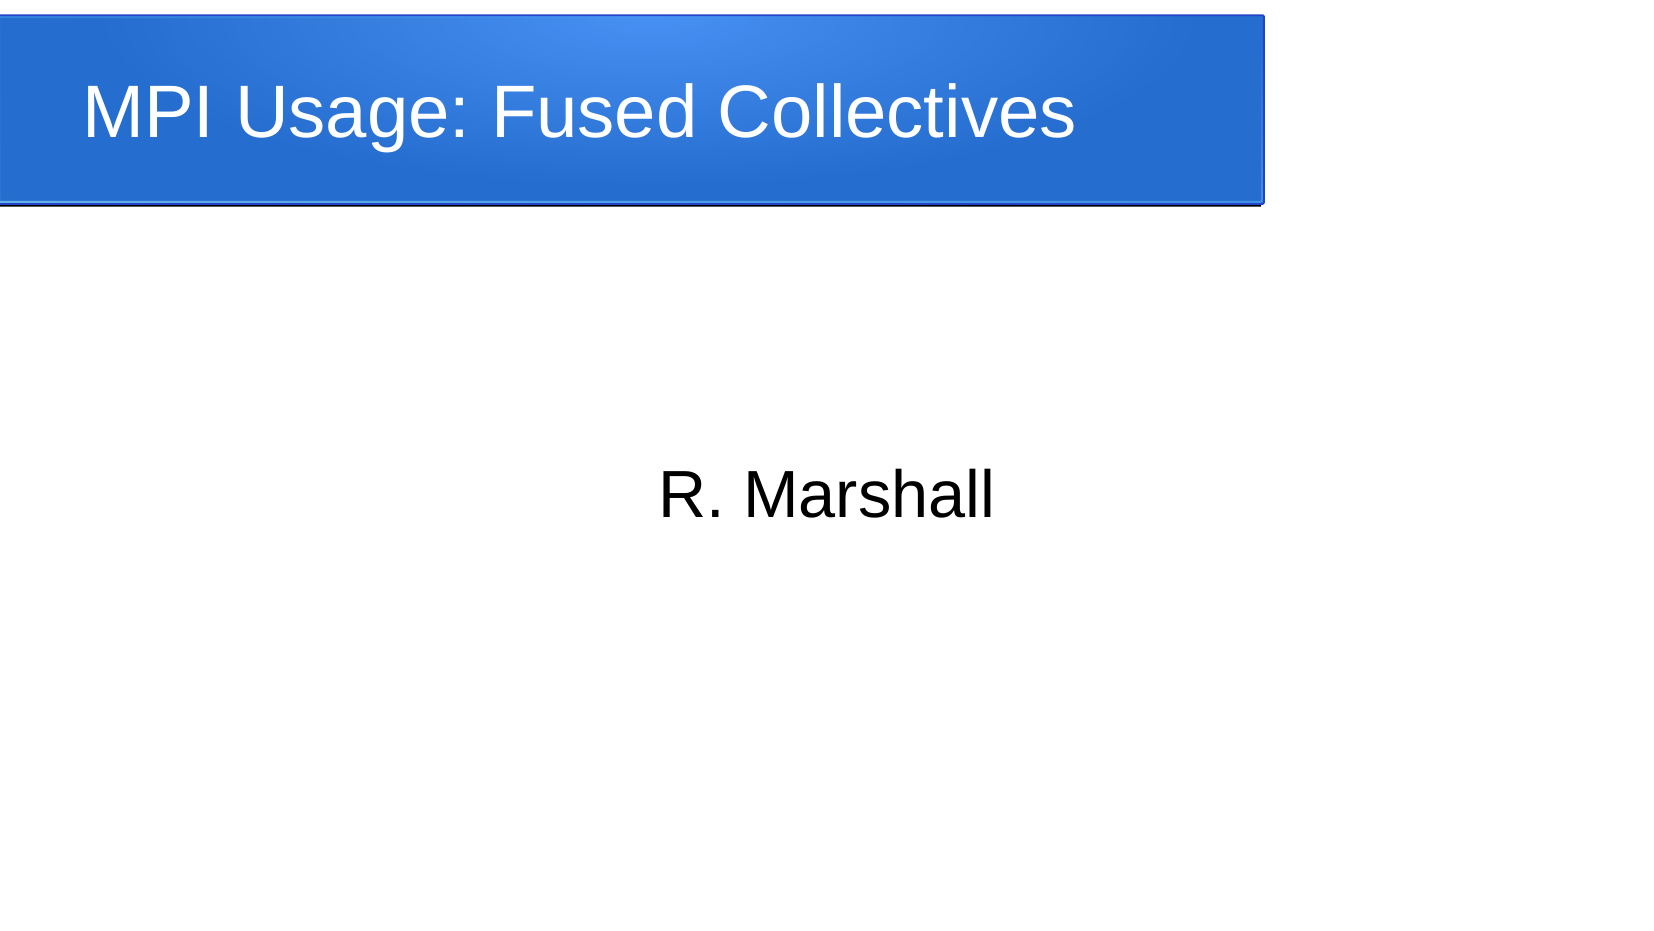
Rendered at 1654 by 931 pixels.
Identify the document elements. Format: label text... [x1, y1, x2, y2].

title MPI Usage: Fused Collectives [82, 35, 1235, 189]
subtitle R. Marshall [82, 224, 1571, 764]
